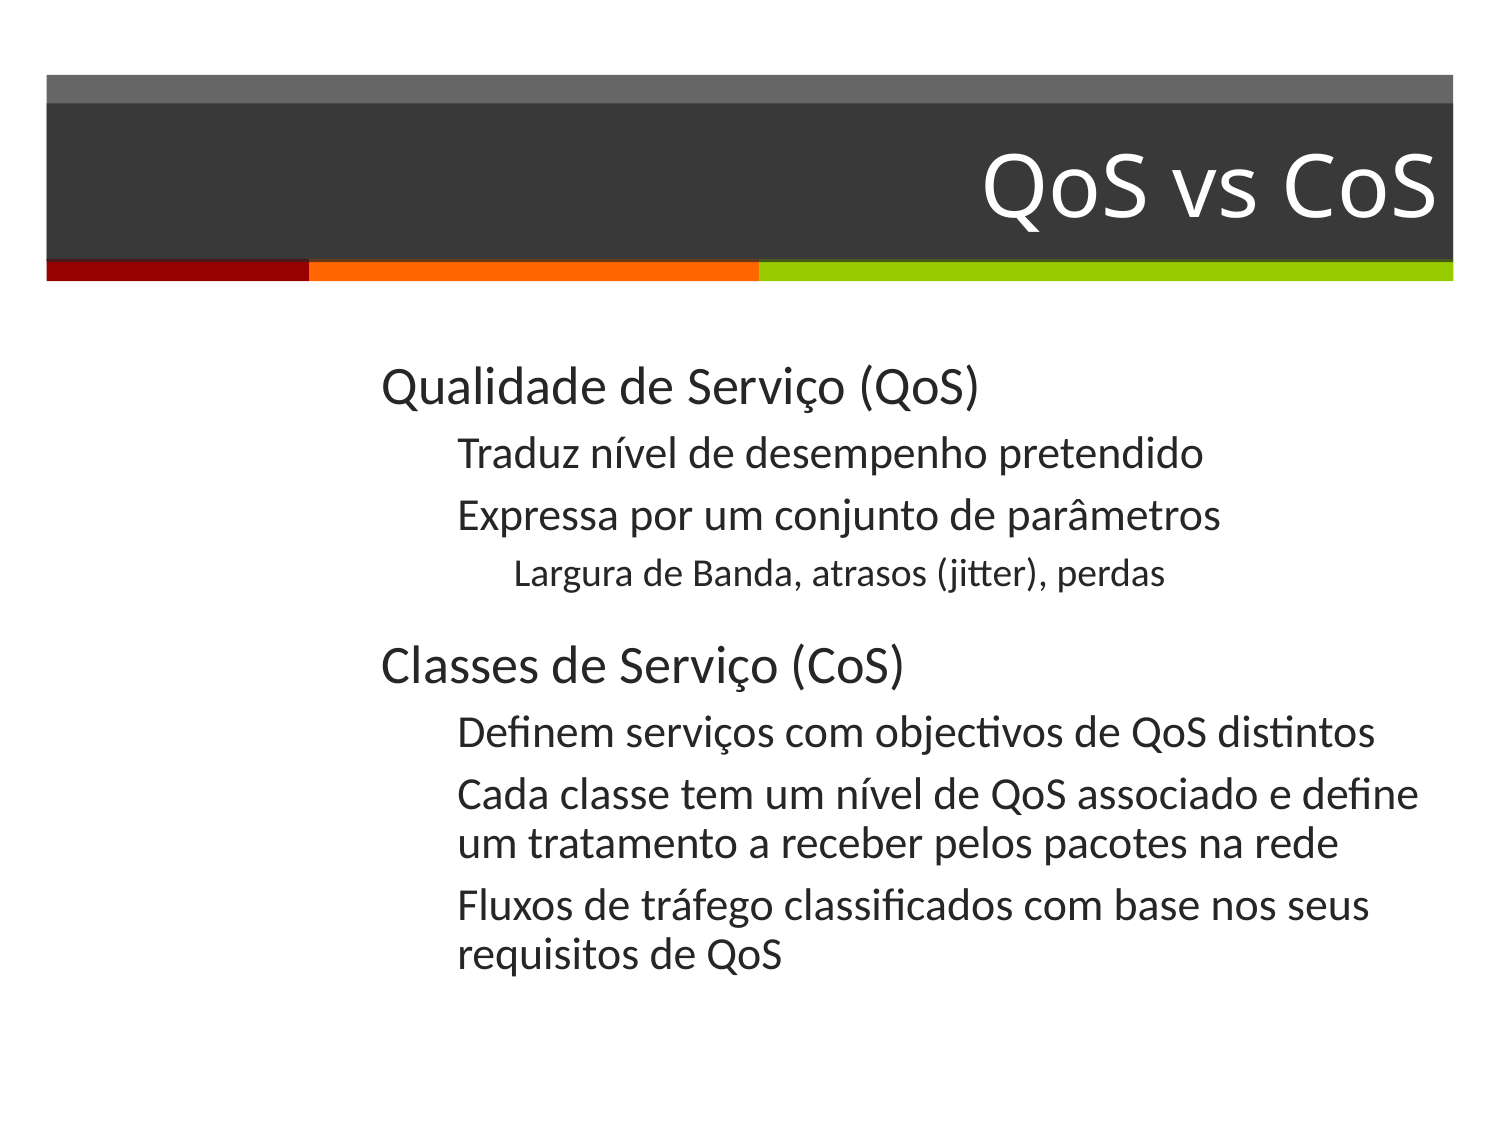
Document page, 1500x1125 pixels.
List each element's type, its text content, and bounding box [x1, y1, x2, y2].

list Qualidade de Serviço (QoS) Traduz nível de desempenho pretendido Expressa por um conjunto de parâmetros Largura de Banda, atrasos (jitter), perdas Classes de Serviço (CoS) Definem serviços com objectivos de QoS distintos Cada classe tem um nível de QoS associado e define um tratamento a receber pelos pacotes na rede Fluxos de tráfego classificados com base nos seus requisitos de QoS [292, 350, 1454, 1005]
title QoS vs CoS [46, 103, 1454, 263]
